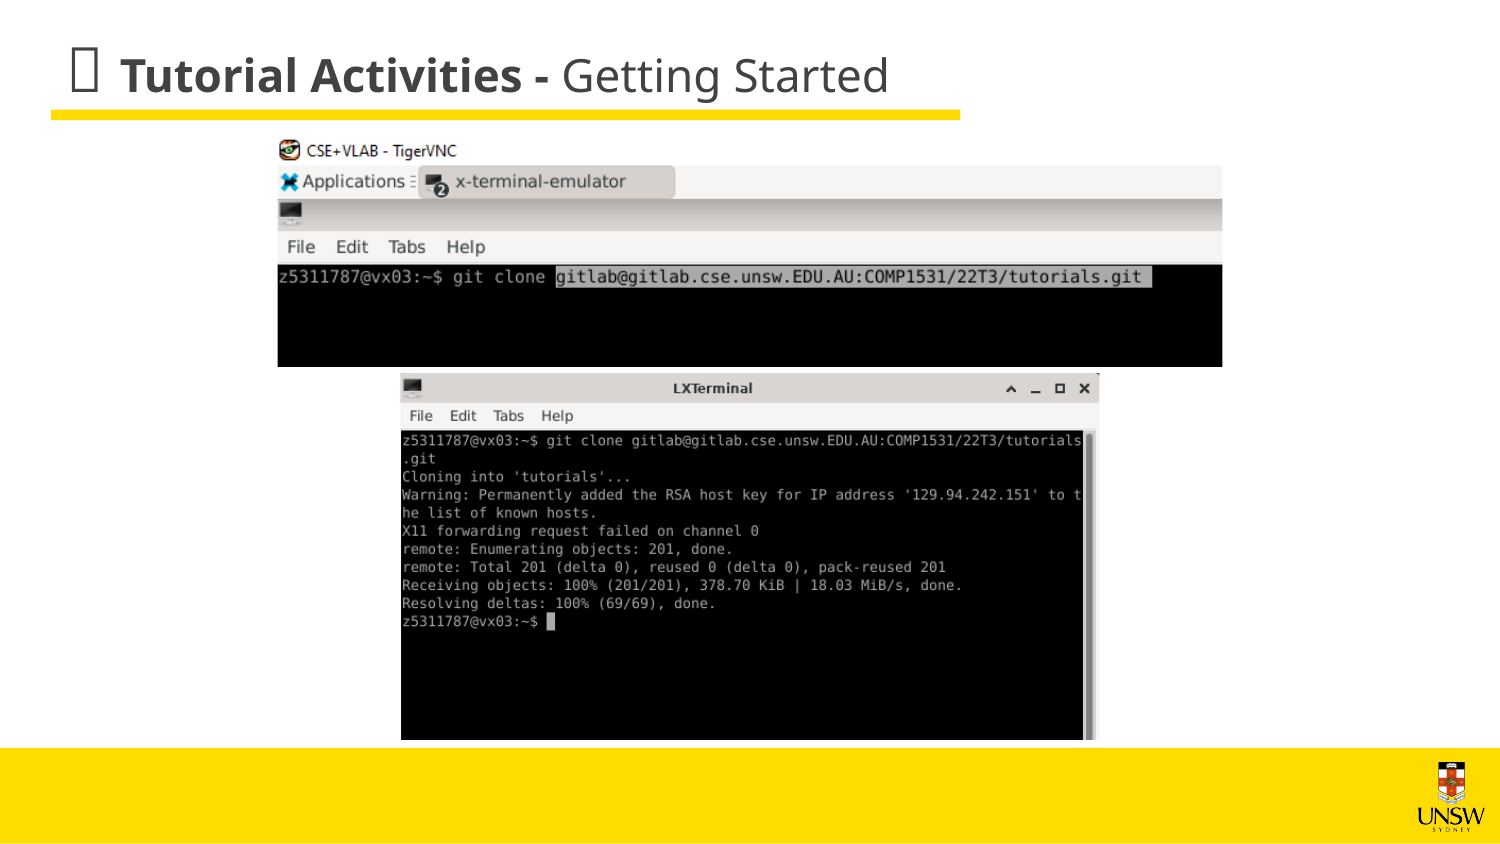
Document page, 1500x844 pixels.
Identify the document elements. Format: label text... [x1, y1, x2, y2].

text_box 🧠 Tutorial Activities - Getting Started [51, 0, 1449, 121]
picture [1418, 762, 1485, 832]
picture [400, 373, 1100, 740]
picture [277, 136, 1223, 367]
text_box [51, 109, 961, 121]
